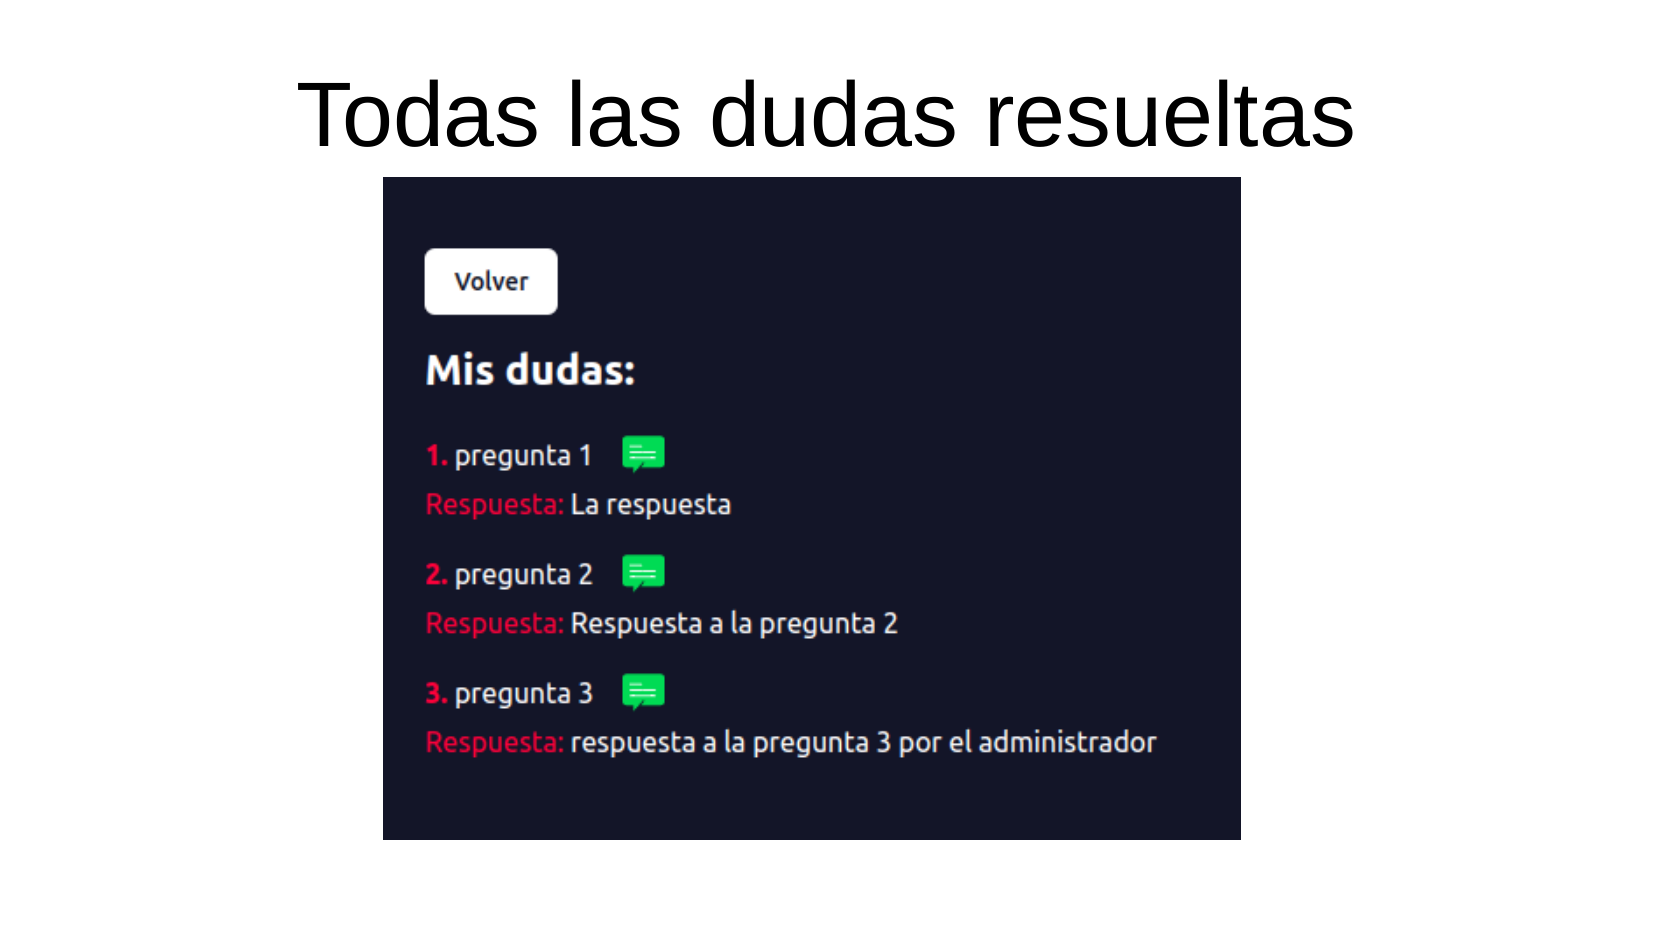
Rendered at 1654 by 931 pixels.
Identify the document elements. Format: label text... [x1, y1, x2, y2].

picture [383, 177, 1241, 840]
title Todas las dudas resueltas [82, 37, 1571, 193]
